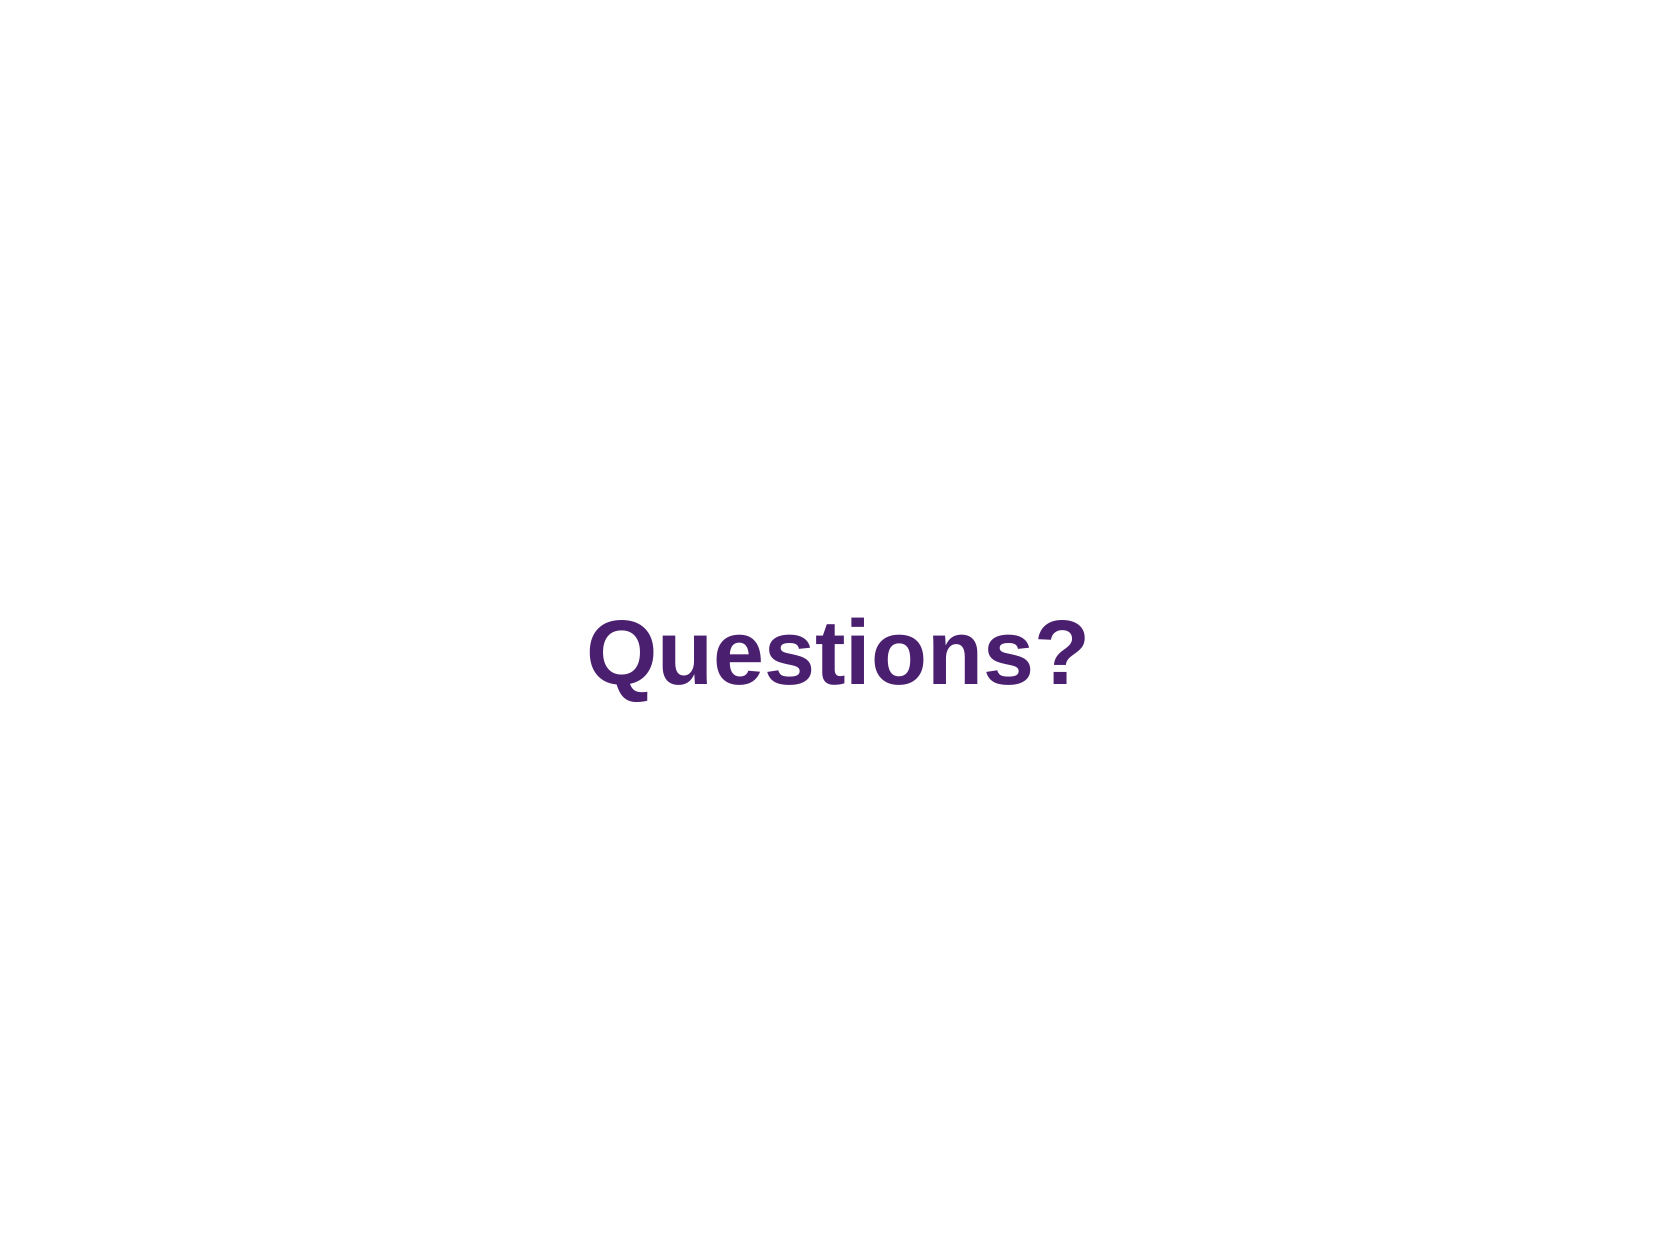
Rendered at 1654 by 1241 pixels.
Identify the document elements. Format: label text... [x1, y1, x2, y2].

title Questions? [94, 548, 1583, 756]
